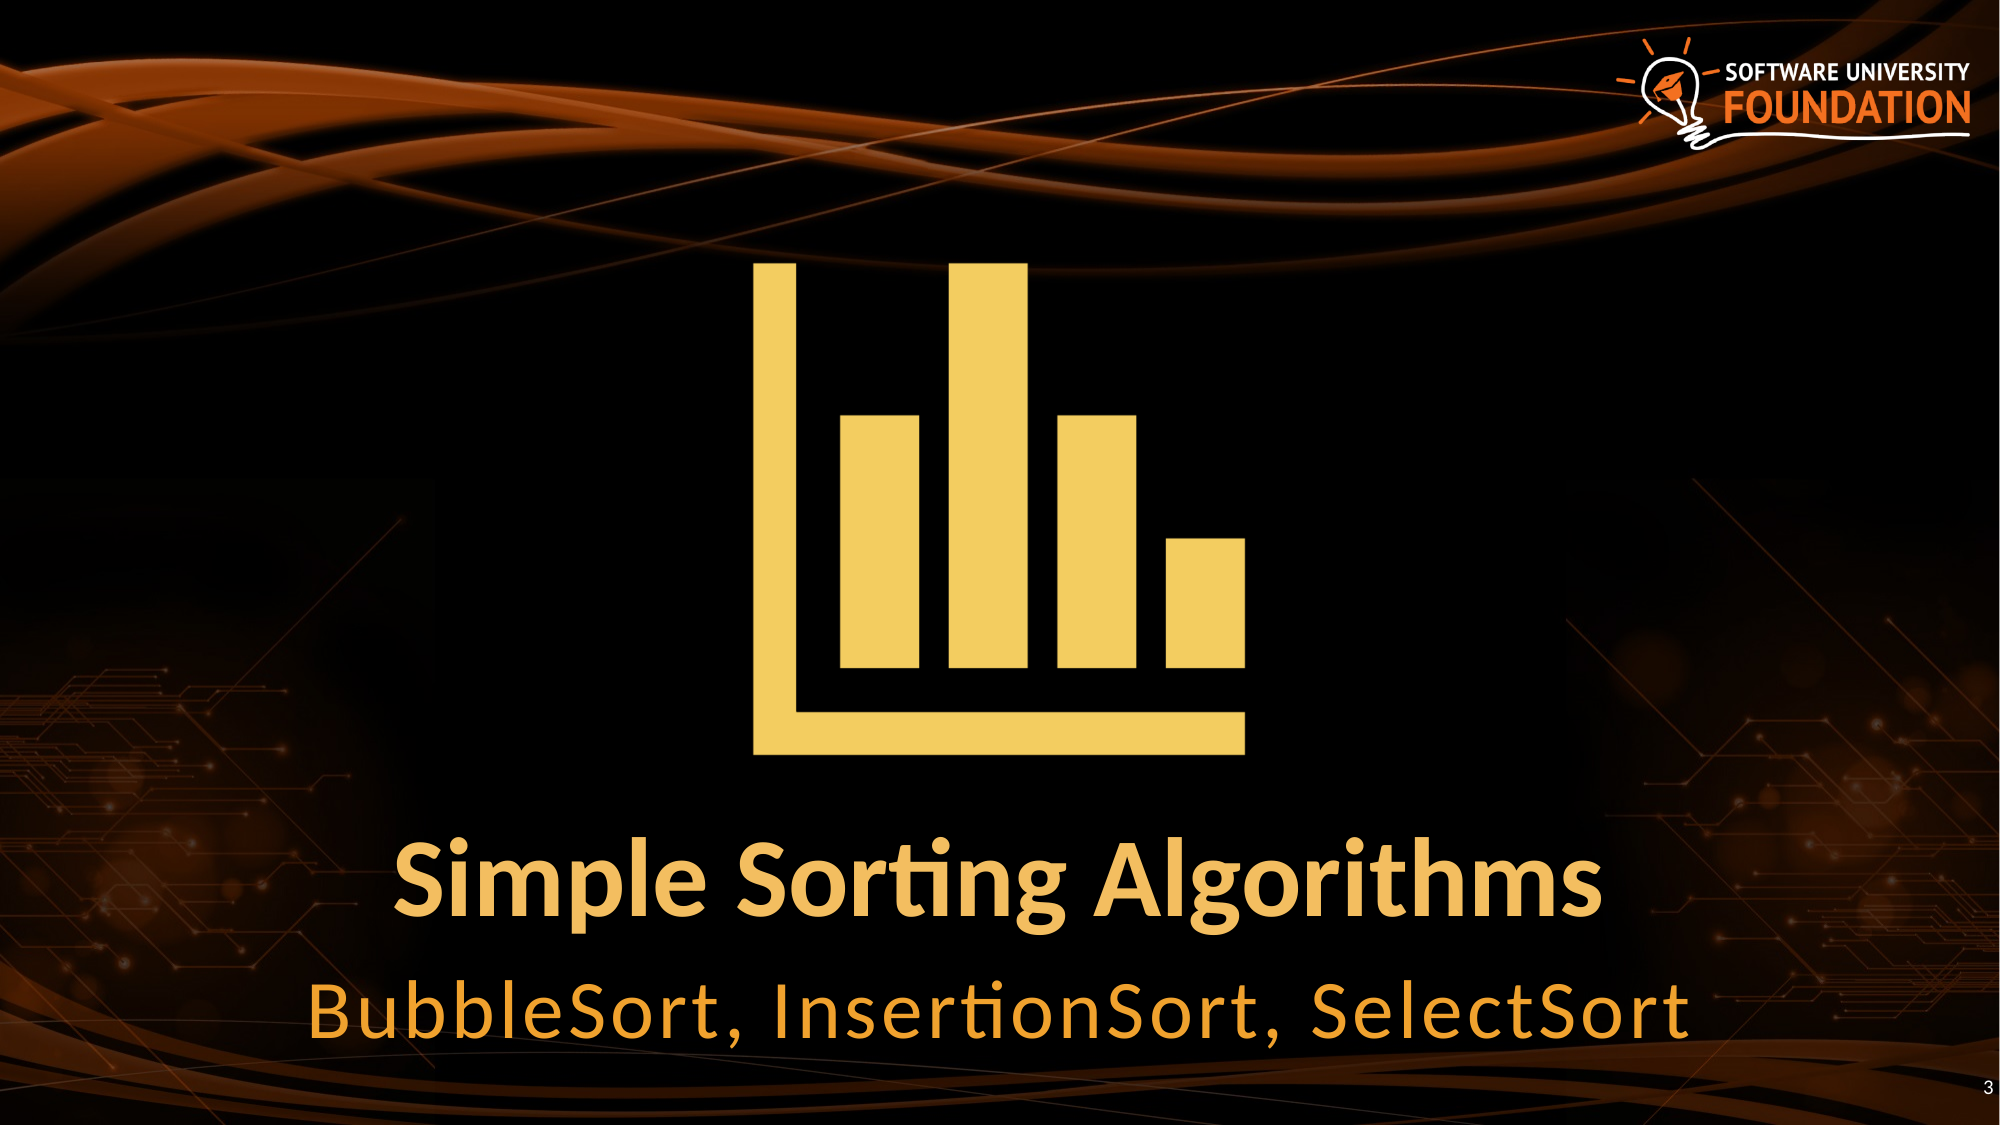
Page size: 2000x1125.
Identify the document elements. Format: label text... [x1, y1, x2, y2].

title Simple Sorting Algorithms [149, 812, 1850, 944]
slide_number 82 [1929, 1070, 2000, 1103]
picture [0, 0, 2000, 1125]
list BubbleSort, InsertionSort, SelectSort [149, 944, 1850, 1062]
